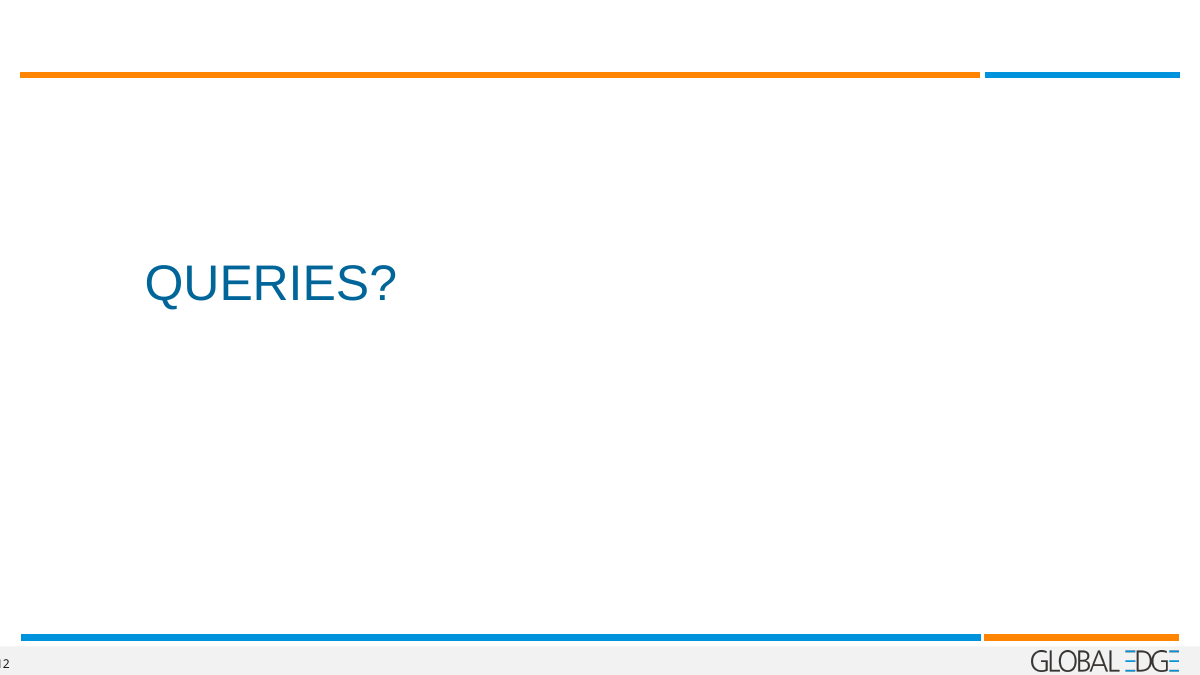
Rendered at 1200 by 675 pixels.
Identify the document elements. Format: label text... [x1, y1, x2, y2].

text_box QUERIES? [129, 248, 898, 320]
picture [1031, 650, 1179, 672]
